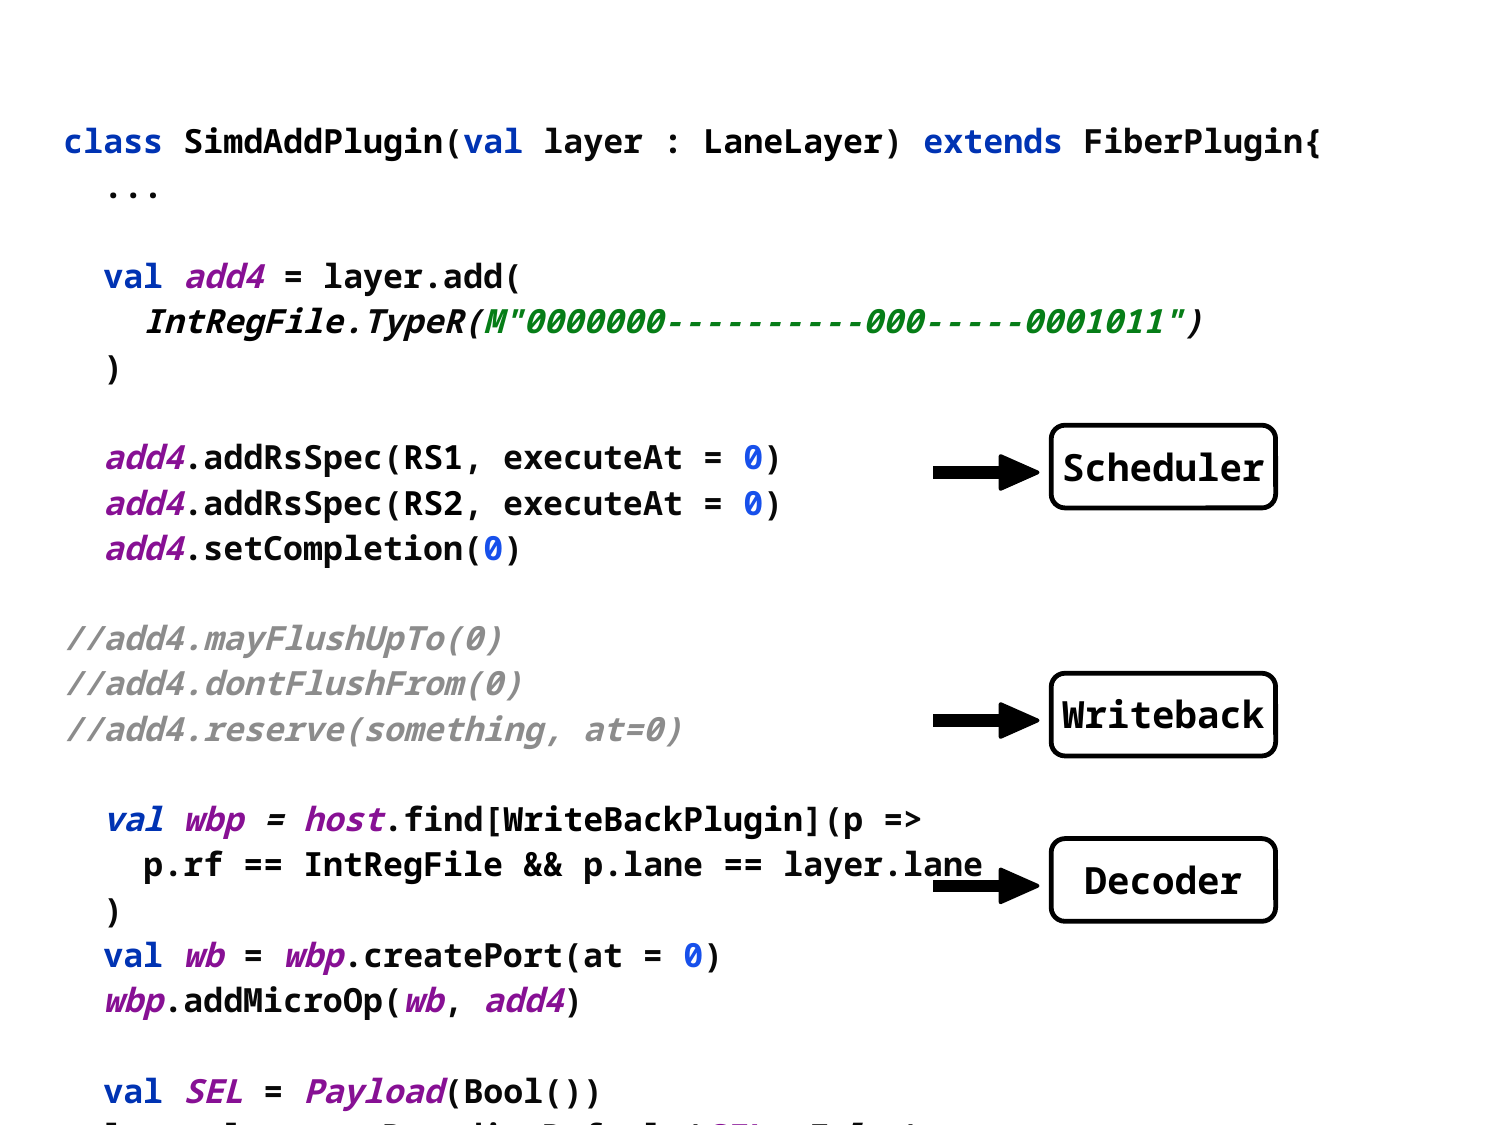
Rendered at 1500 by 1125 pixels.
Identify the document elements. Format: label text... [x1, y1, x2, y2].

text_box Decoder [1051, 838, 1276, 922]
text_box Writeback [1051, 673, 1276, 756]
text_box Scheduler [1051, 425, 1276, 508]
text_box class SimdAddPlugin(val layer : LaneLayer) extends FiberPlugin{ ... val add4 = layer.add( IntRegFile.TypeR(M"0000000----------000-----0001011") ) add4.addRsSpec(RS1, executeAt = 0) add4.addRsSpec(RS2, executeAt = 0) add4.setCompletion(0) //add4.mayFlushUpTo(0) //add4.dontFlushFrom(0) //add4.reserve(something, at=0) val wbp = host.find[WriteBackPlugin](p => p.rf == IntRegFile && p.lane == layer.lane ) val wb = wbp.createPort(at = 0) wbp.addMicroOp(wb, add4) val SEL = Payload(Bool()) layer.lane.setDecodingDefault(SEL, False) add4.addDecoding(SEL -> True) ... } [48, 64, 1500, 1067]
